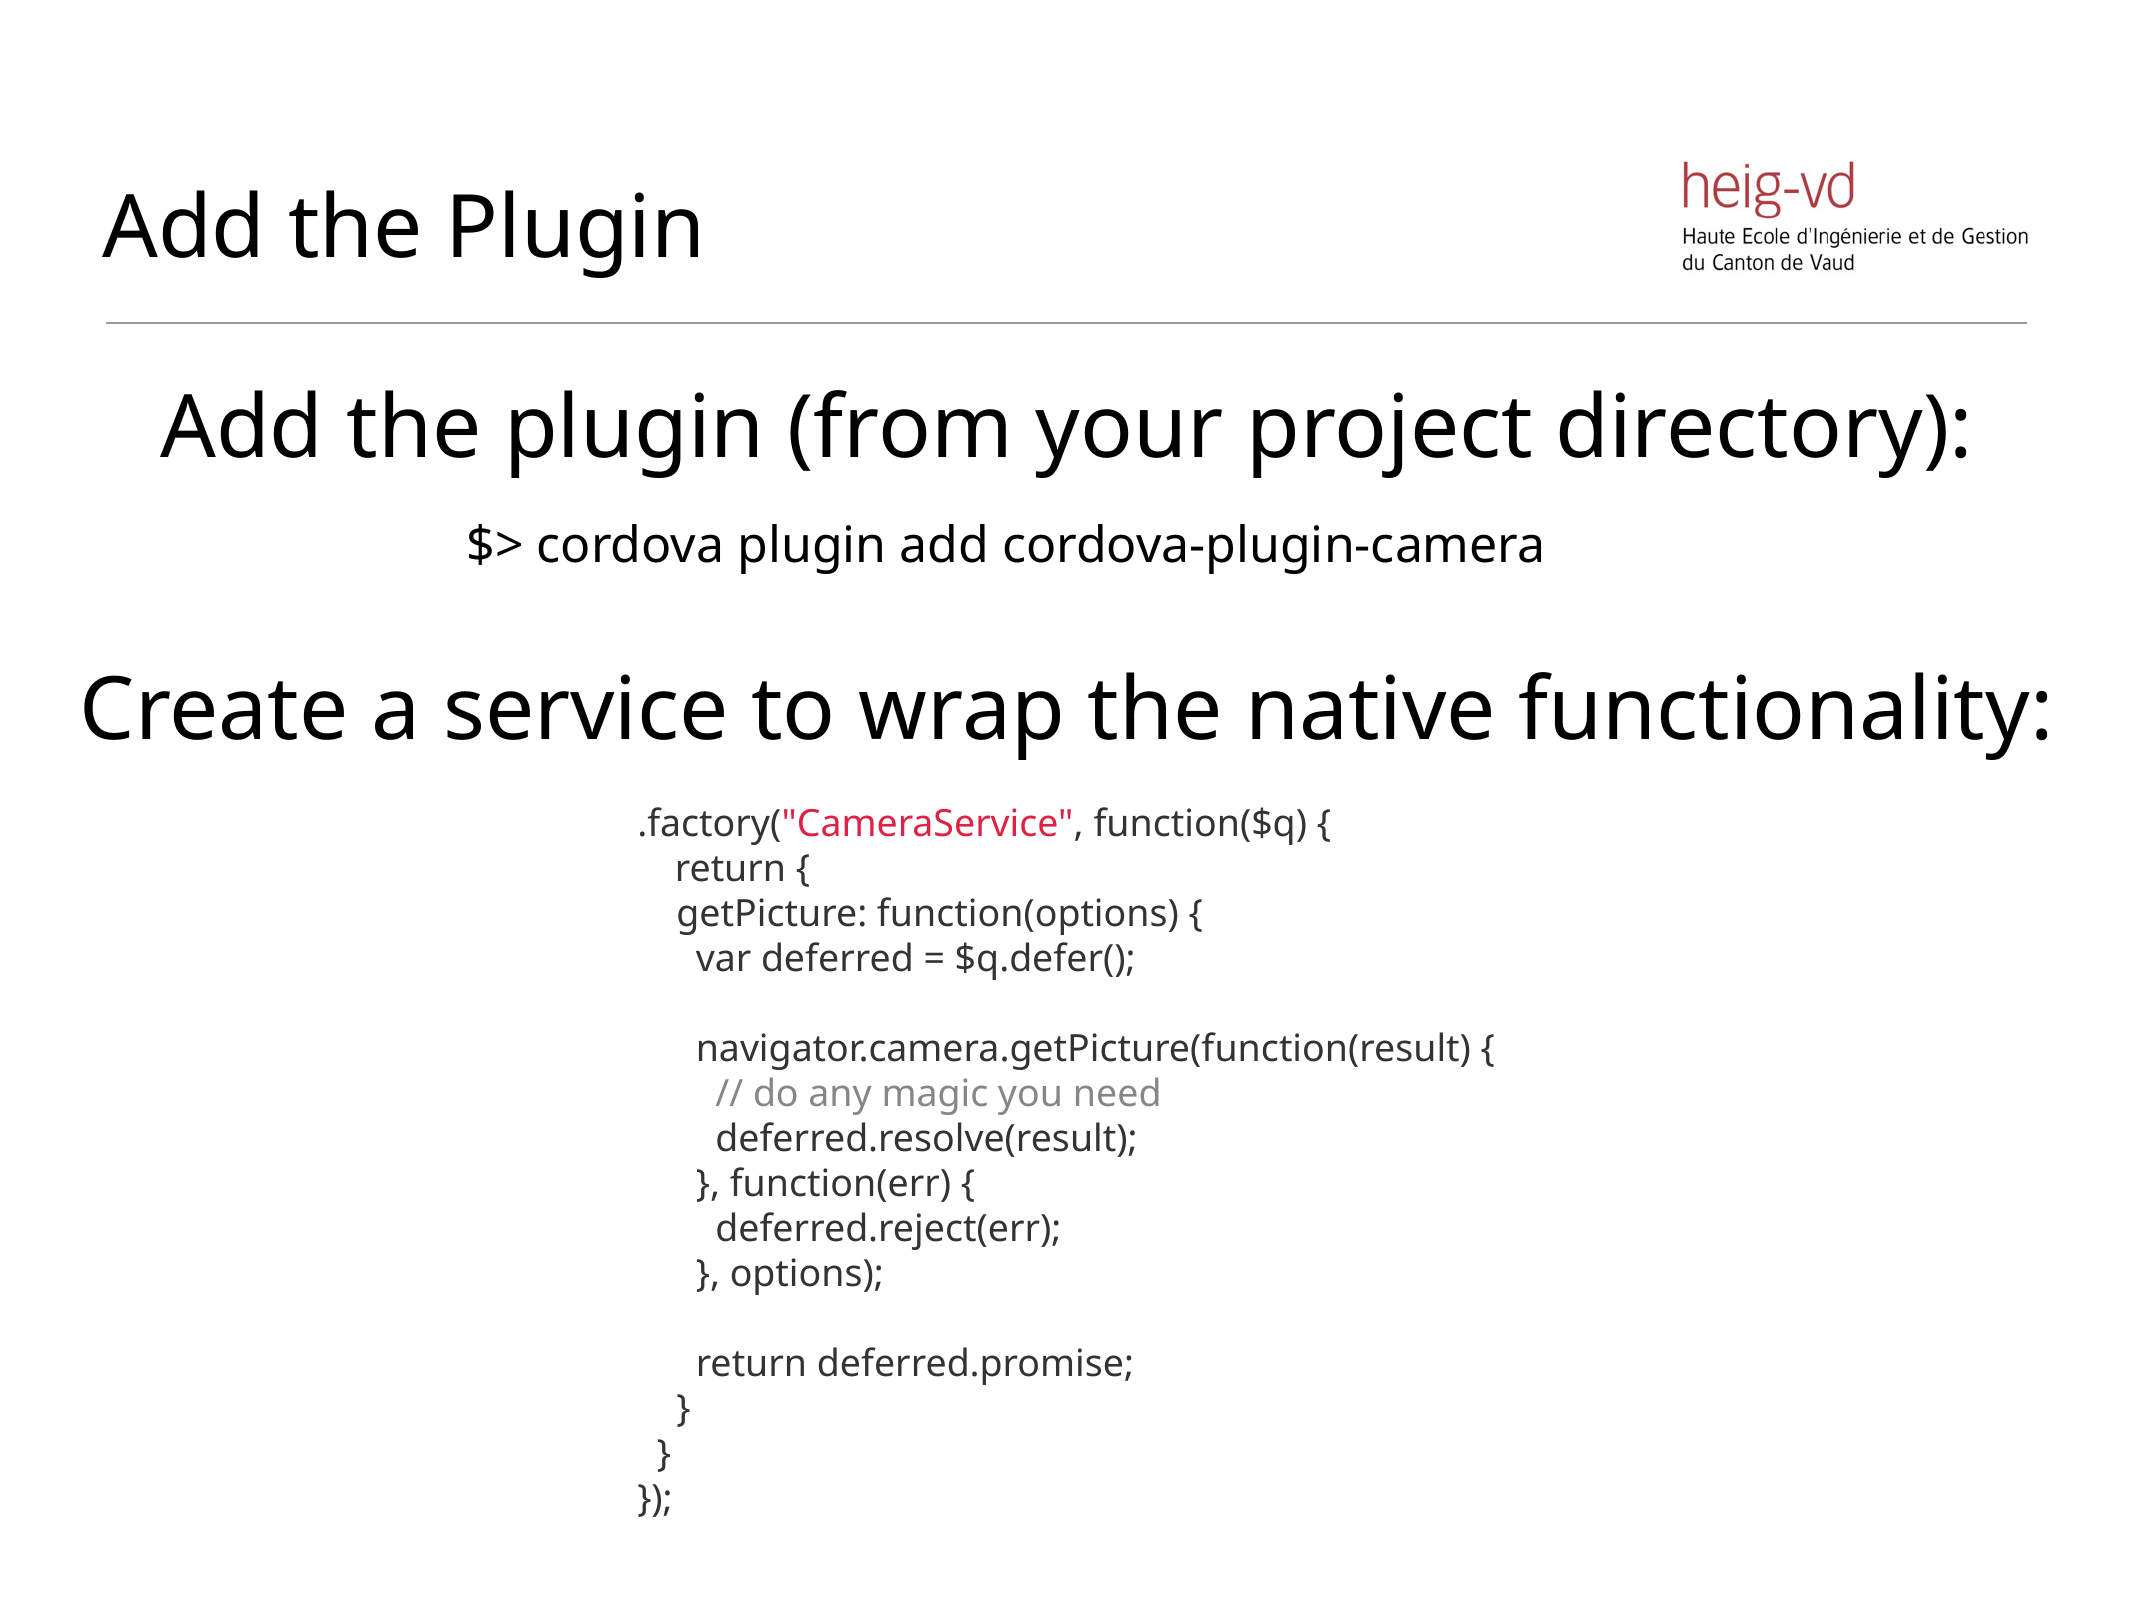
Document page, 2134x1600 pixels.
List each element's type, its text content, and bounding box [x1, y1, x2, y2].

text_box $> cordova plugin add cordova-plugin-camera [458, 503, 1555, 581]
text_box Add the plugin (from your project directory): [152, 361, 1982, 484]
text_box .factory("CameraService", function($q) { return { getPicture: function(options) { var deferred = $q.defer(); navigator.camera.getPicture(function(result) { // do any magic you need deferred.resolve(result); }, function(err) { deferred.reject(err); }, options); return deferred.promise; } } }); [629, 790, 1505, 1527]
text_box Create a service to wrap the native functionality: [71, 643, 2062, 766]
title Add the Plugin [93, 54, 2040, 284]
